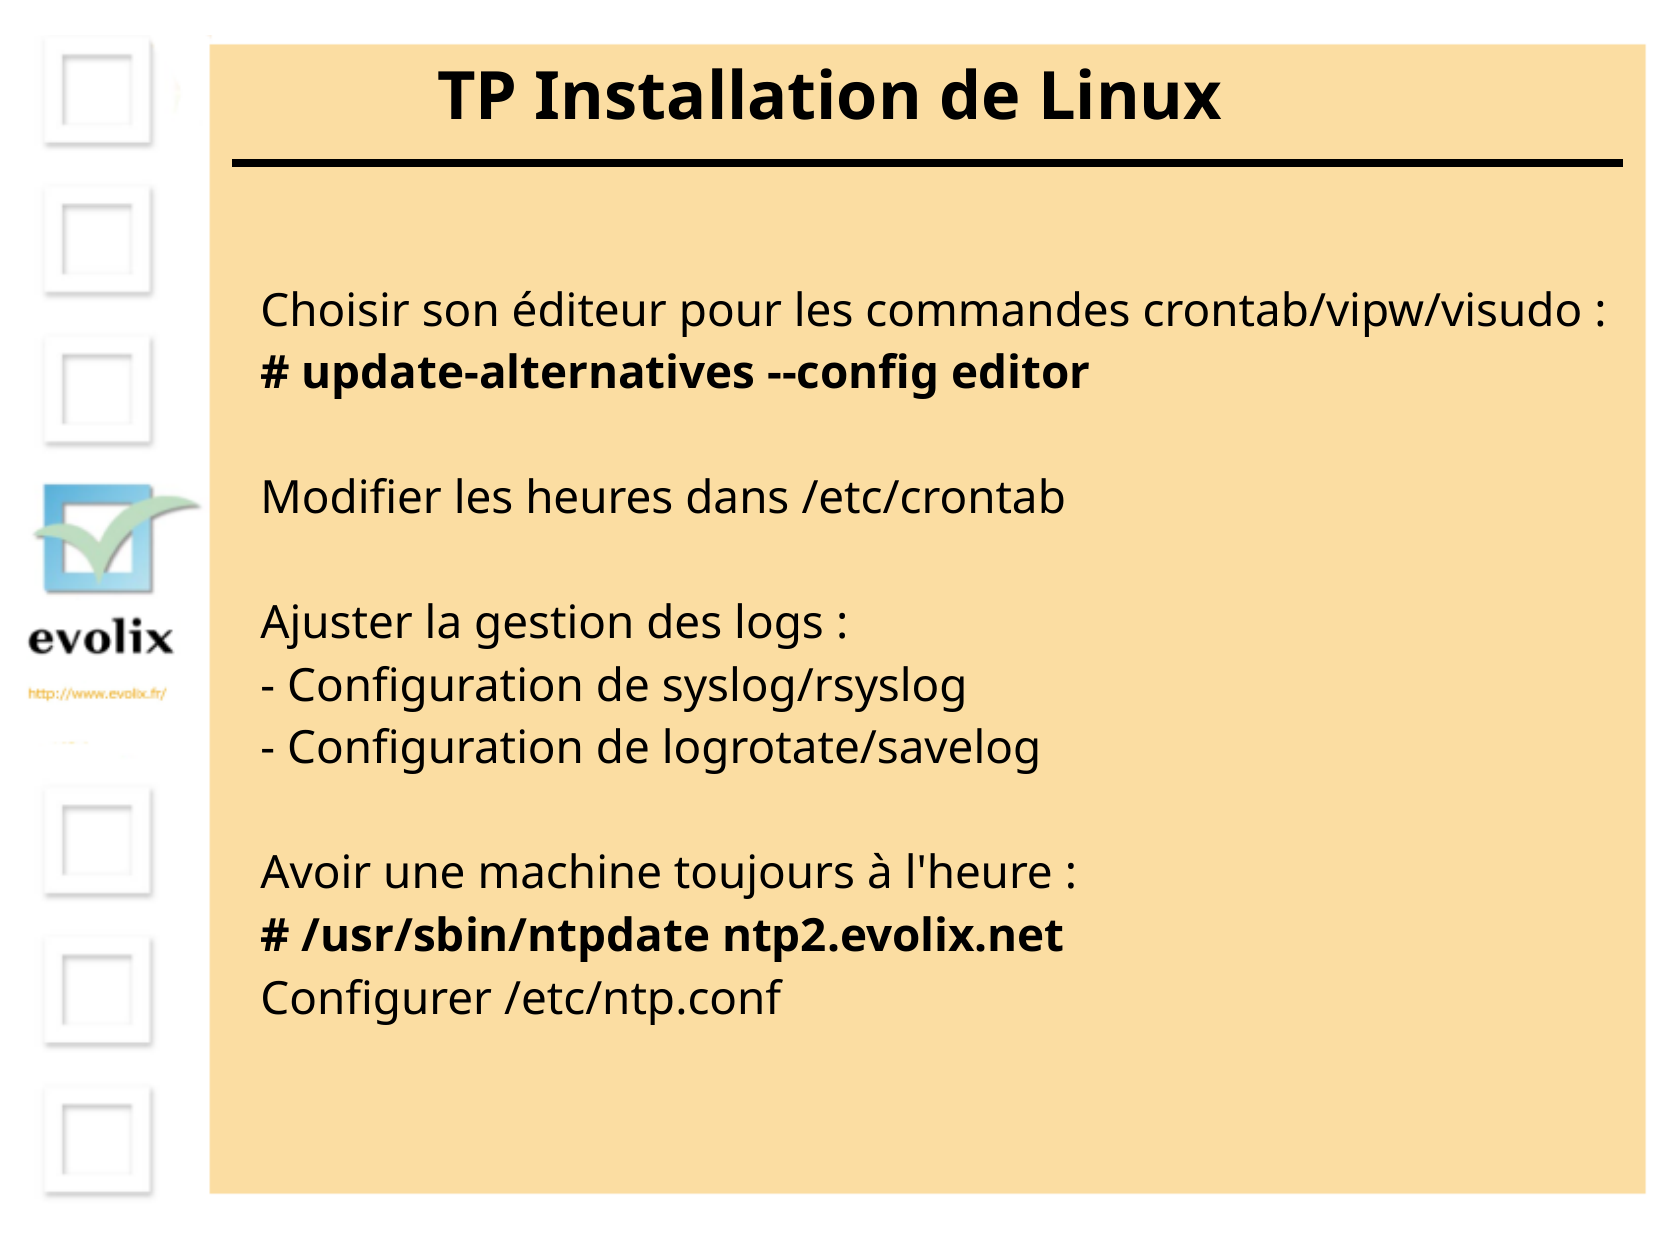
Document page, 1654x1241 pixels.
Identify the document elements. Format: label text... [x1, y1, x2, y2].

picture [0, 35, 1654, 1204]
subtitle Choisir son éditeur pour les commandes crontab/vipw/visudo : # update-alternatives --config editor Modifier les heures dans /etc/crontab Ajuster la gestion des logs : - Configuration de syslog/rsyslog - Configuration de logrotate/savelog Avoir une machine toujours à l'heure : # /usr/sbin/ntpdate ntp2.evolix.net Configurer /etc/ntp.conf [185, 173, 1638, 1194]
title TP Installation de Linux [21, 18, 1638, 169]
